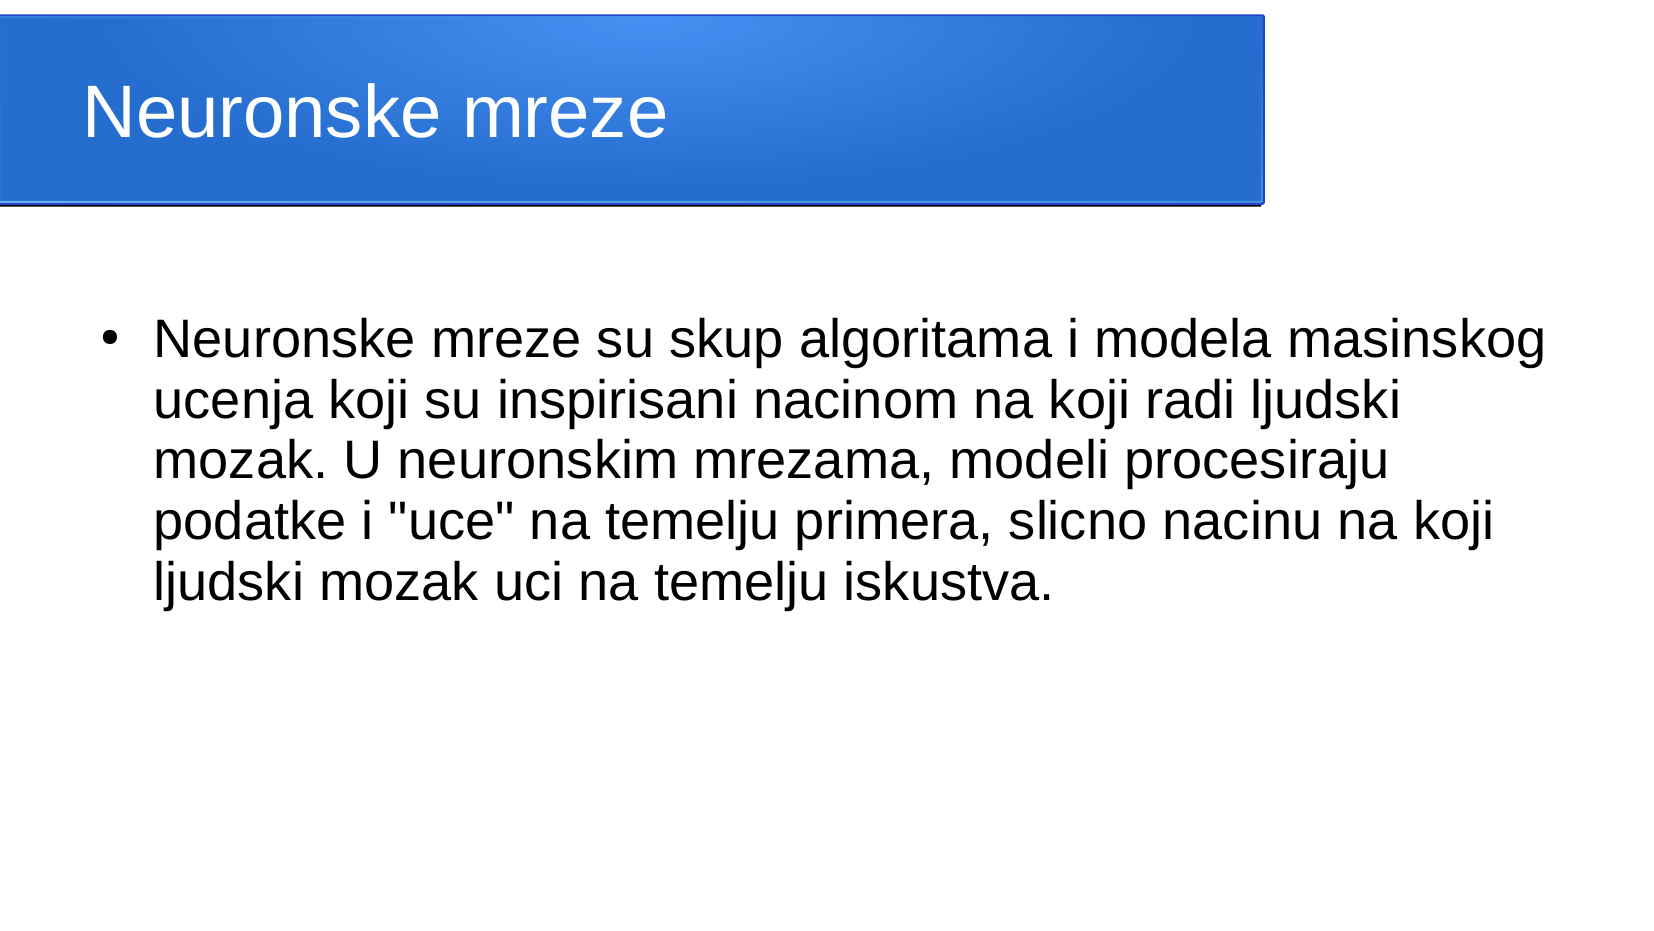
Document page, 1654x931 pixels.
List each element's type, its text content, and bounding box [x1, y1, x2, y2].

list Neuronske mreze su skup algoritama i modela masinskog ucenja koji su inspirisani nacinom na koji radi ljudski mozak. U neuronskim mrezama, modeli procesiraju podatke i "uce" na temelju primera, slicno nacinu na koji ljudski mozak uci na temelju iskustva. [82, 224, 1571, 764]
title Neuronske mreze [82, 35, 1235, 189]
